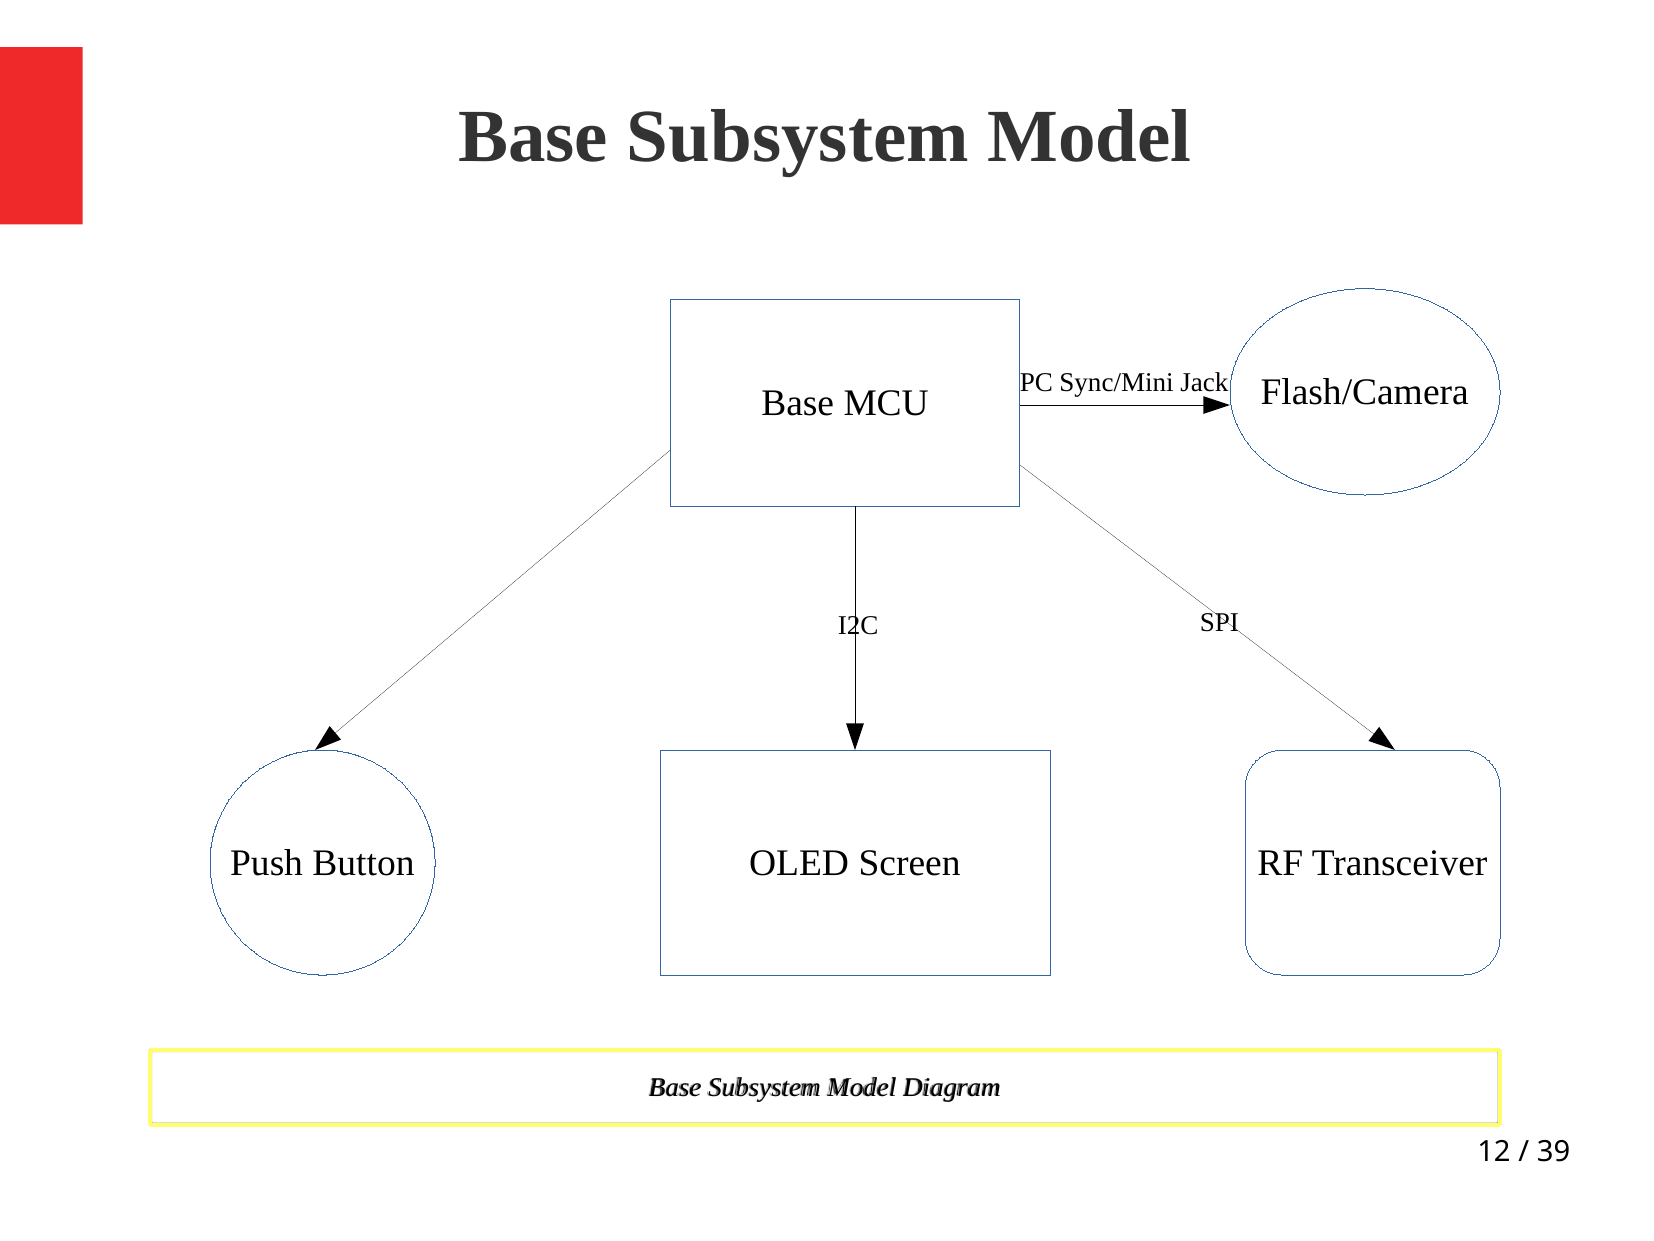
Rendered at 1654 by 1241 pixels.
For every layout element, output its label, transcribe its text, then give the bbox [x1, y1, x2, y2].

text_box Push Button [210, 750, 436, 976]
title Base Subsystem Model [150, 46, 1501, 226]
text_box Flash/Camera [1231, 288, 1501, 496]
text_box OLED Screen [660, 750, 1051, 976]
text_box Base MCU [670, 299, 1020, 507]
list Base Subsystem Model Diagram [150, 1050, 1501, 1126]
text_box RF Transceiver [1245, 750, 1501, 976]
text_box SPI [1185, 600, 1254, 645]
text_box I2C [823, 603, 894, 648]
text_box PC Sync/Mini Jack [1005, 360, 1244, 406]
